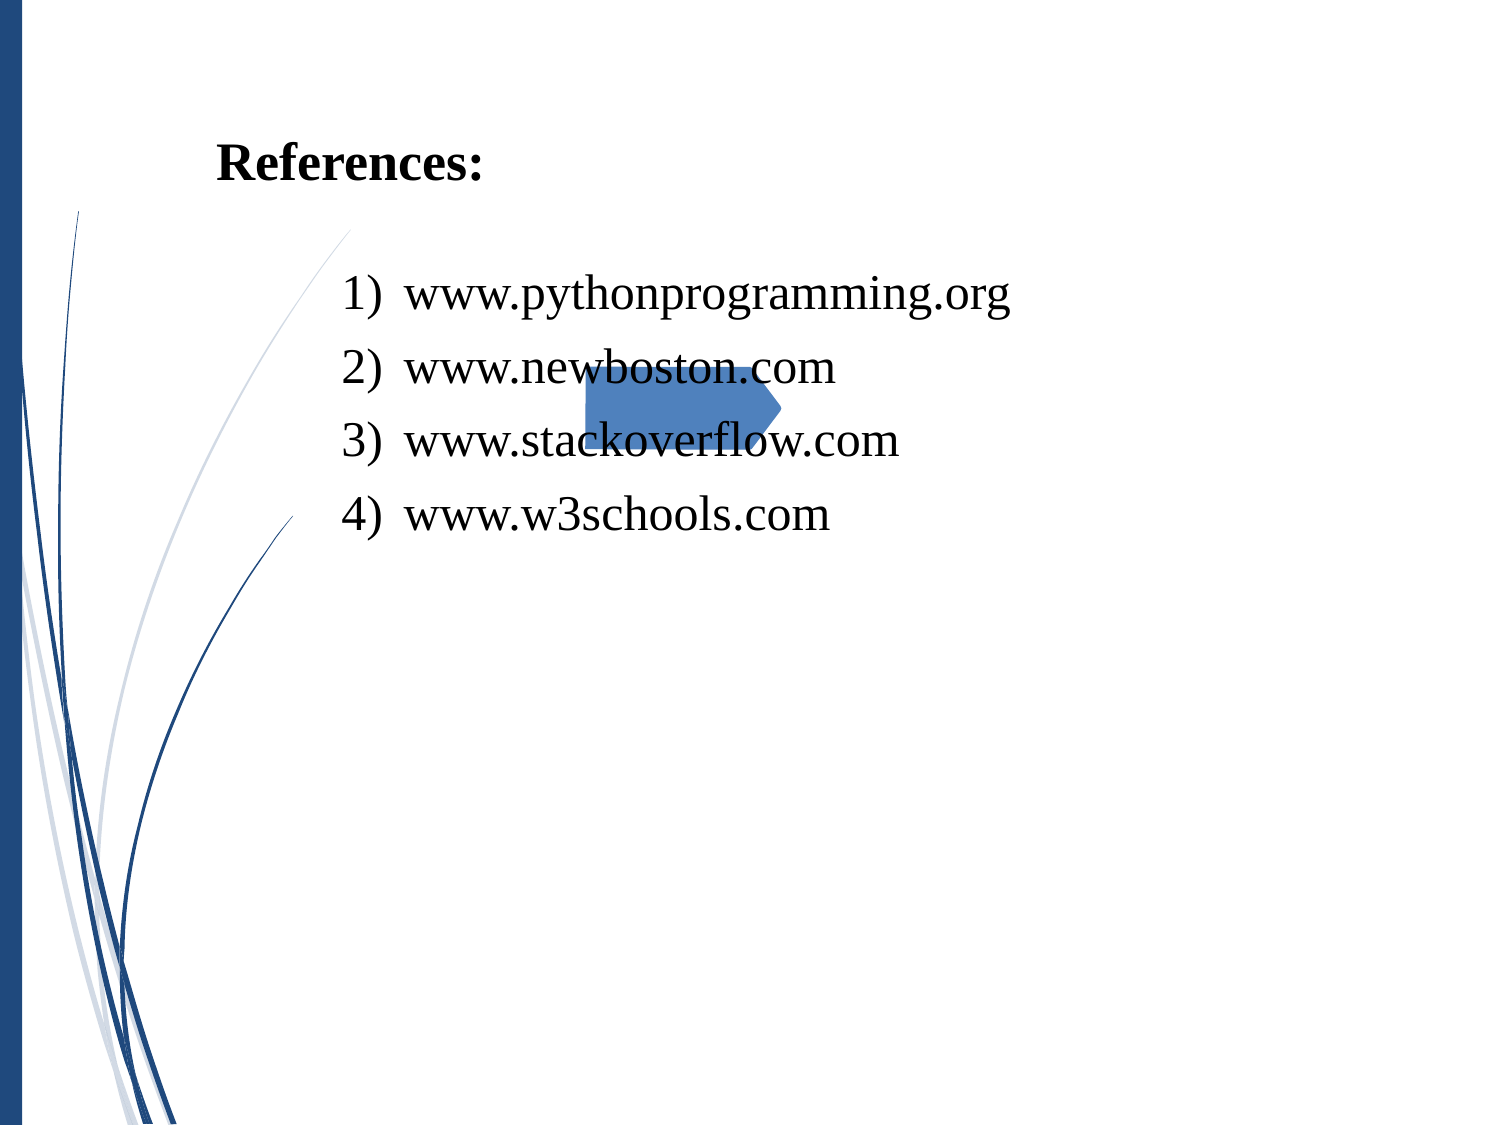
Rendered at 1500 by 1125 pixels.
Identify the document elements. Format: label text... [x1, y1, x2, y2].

text_box www.pythonprogramming.org www.newboston.com www.stackoverflow.com www.w3schools.com [313, 252, 1411, 873]
text_box References: [201, 53, 1298, 264]
